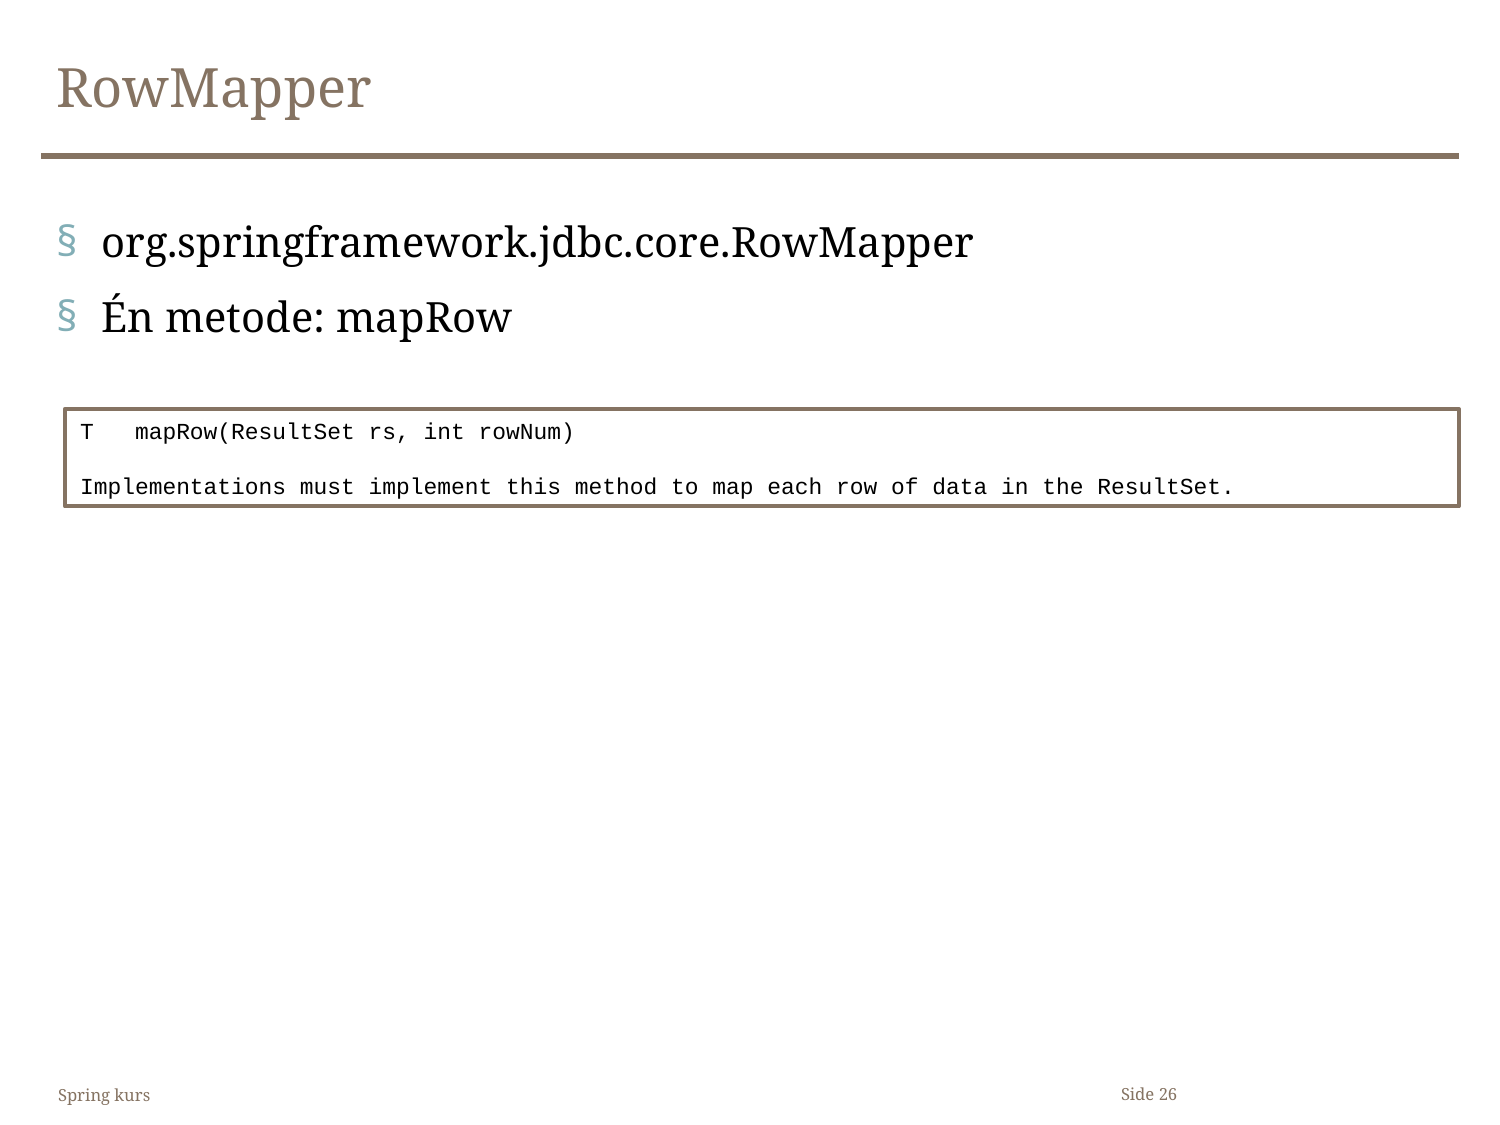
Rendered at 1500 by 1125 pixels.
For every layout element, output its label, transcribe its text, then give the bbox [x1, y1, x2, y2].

list org.springframework.jdbc.core.RowMapper Én metode: mapRow [41, 208, 1455, 1005]
title RowMapper [40, 27, 1459, 146]
text_box Side <number> [1105, 1065, 1457, 1125]
text_box Spring kurs [43, 1065, 751, 1125]
text_box T mapRow(ResultSet rs, int rowNum) Implementations must implement this method to map each row of data in the ResultSet. [64, 408, 1459, 507]
